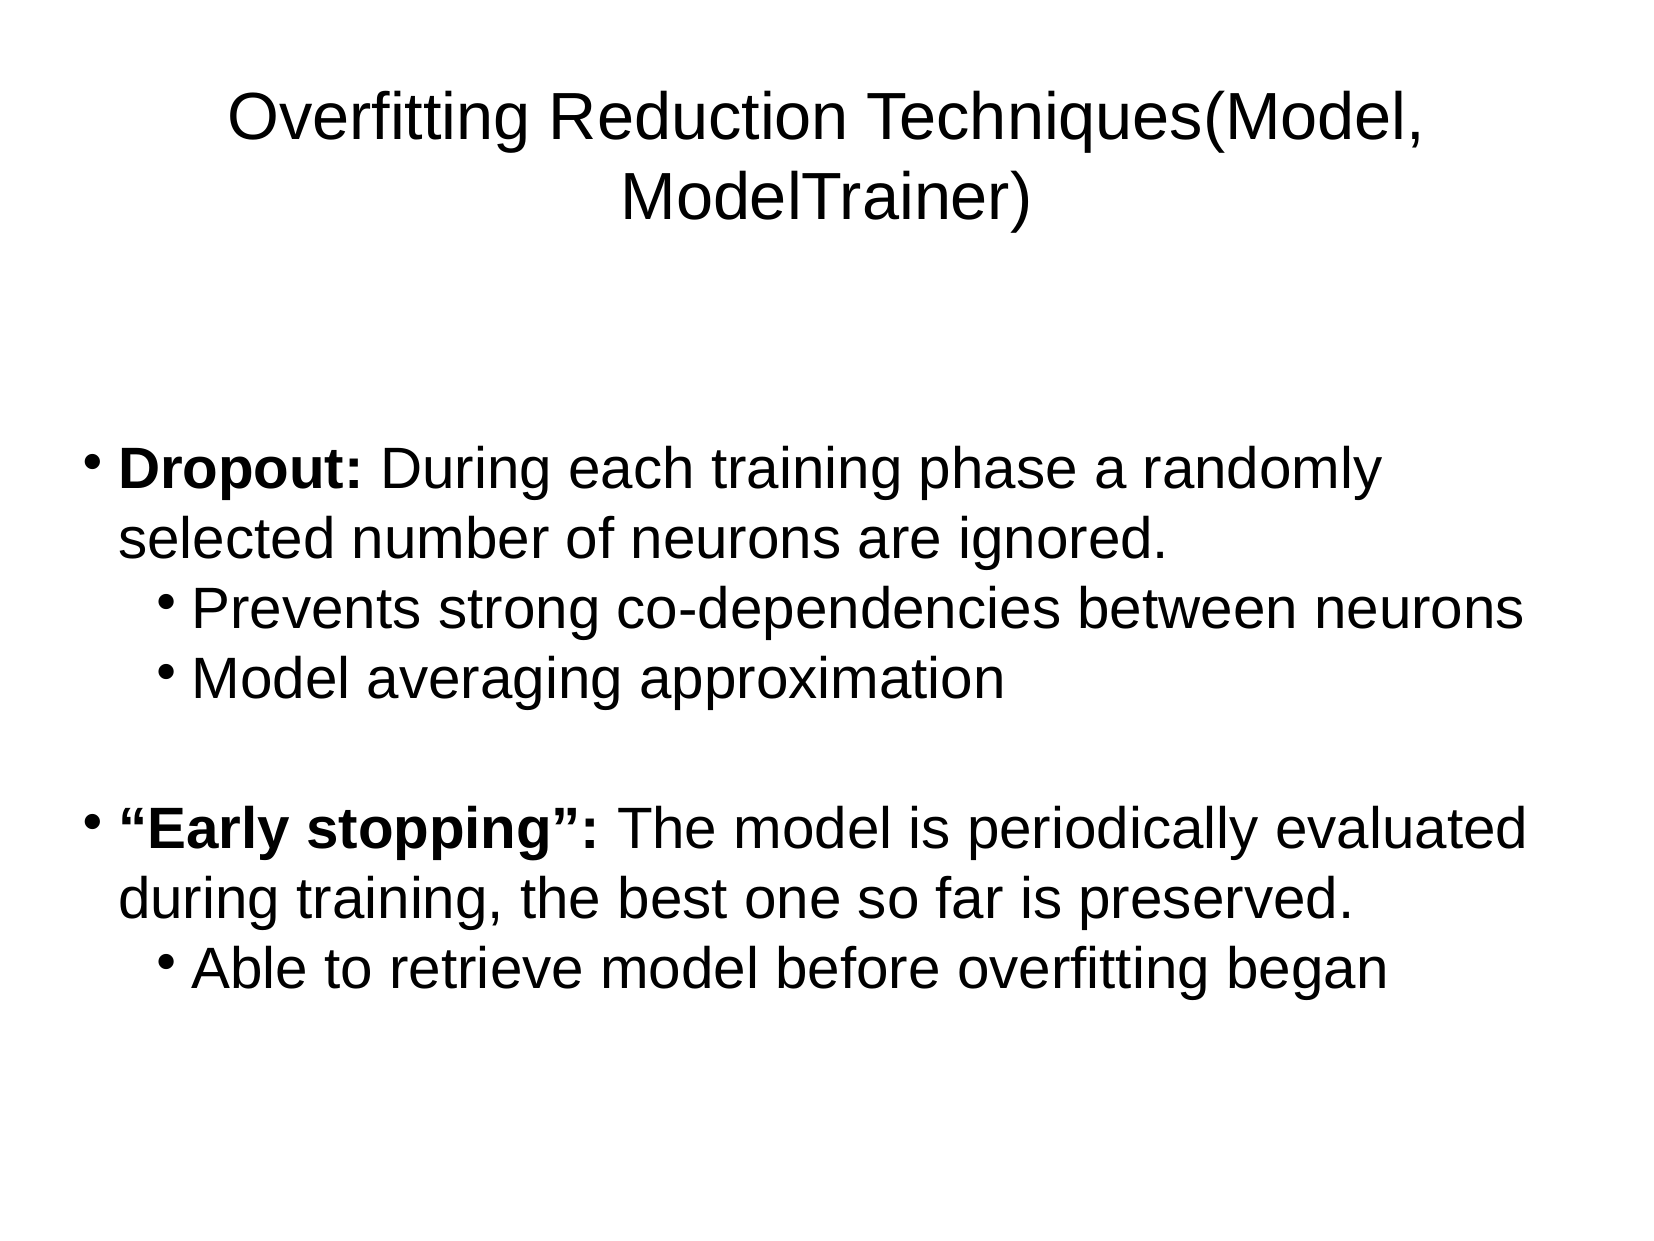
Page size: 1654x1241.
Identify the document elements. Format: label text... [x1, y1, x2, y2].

text_box Dropout: During each training phase a randomly selected number of neurons are ignored. Prevents strong co-dependencies between neurons Model averaging approximation “Early stopping”: The model is periodically evaluated during training, the best one so far is preserved. Able to retrieve model before overfitting began [82, 290, 1571, 1010]
text_box Overfitting Reduction Techniques(Model, ModelTrainer) [82, 49, 1571, 257]
